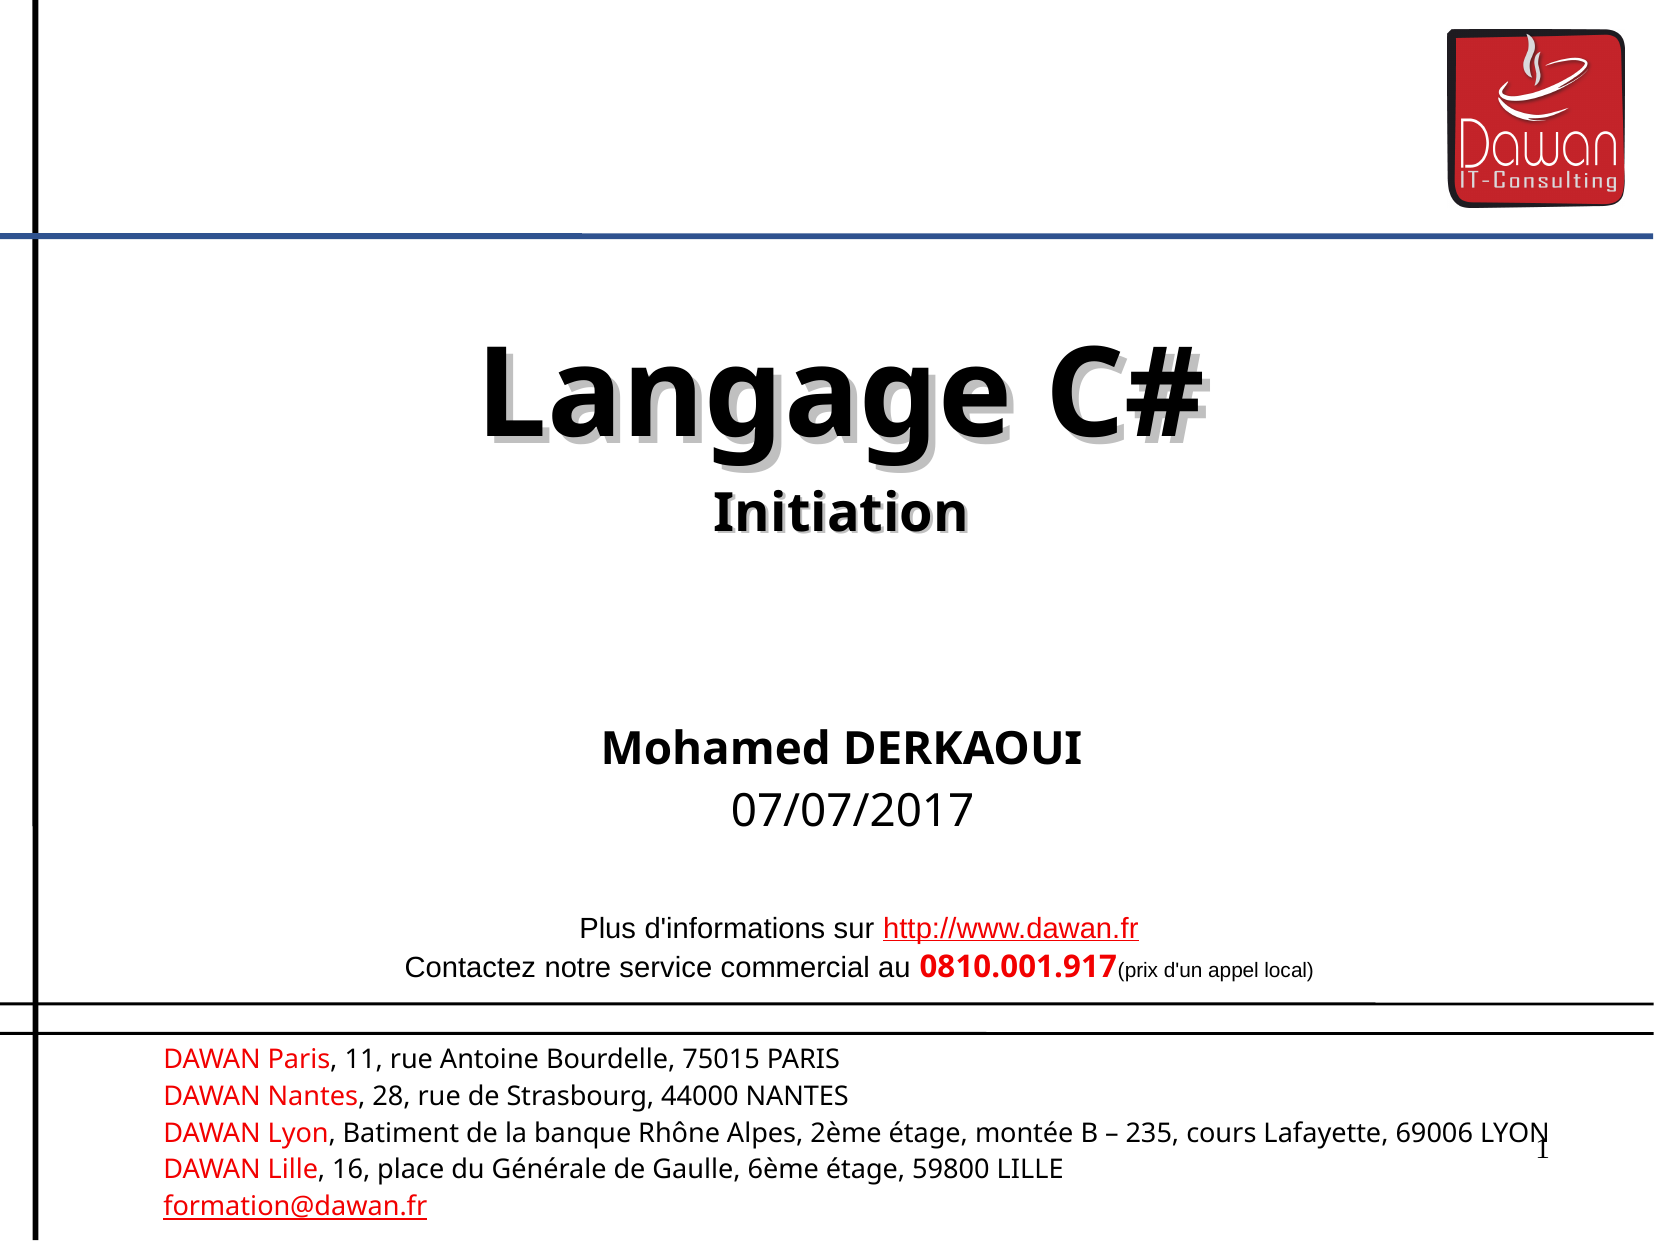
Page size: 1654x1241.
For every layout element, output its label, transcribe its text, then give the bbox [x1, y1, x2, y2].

text_box Langage C# Initiation Mohamed DERKAOUI 07/07/2017 [177, 295, 1506, 886]
text_box [1535, 1129, 1595, 1216]
